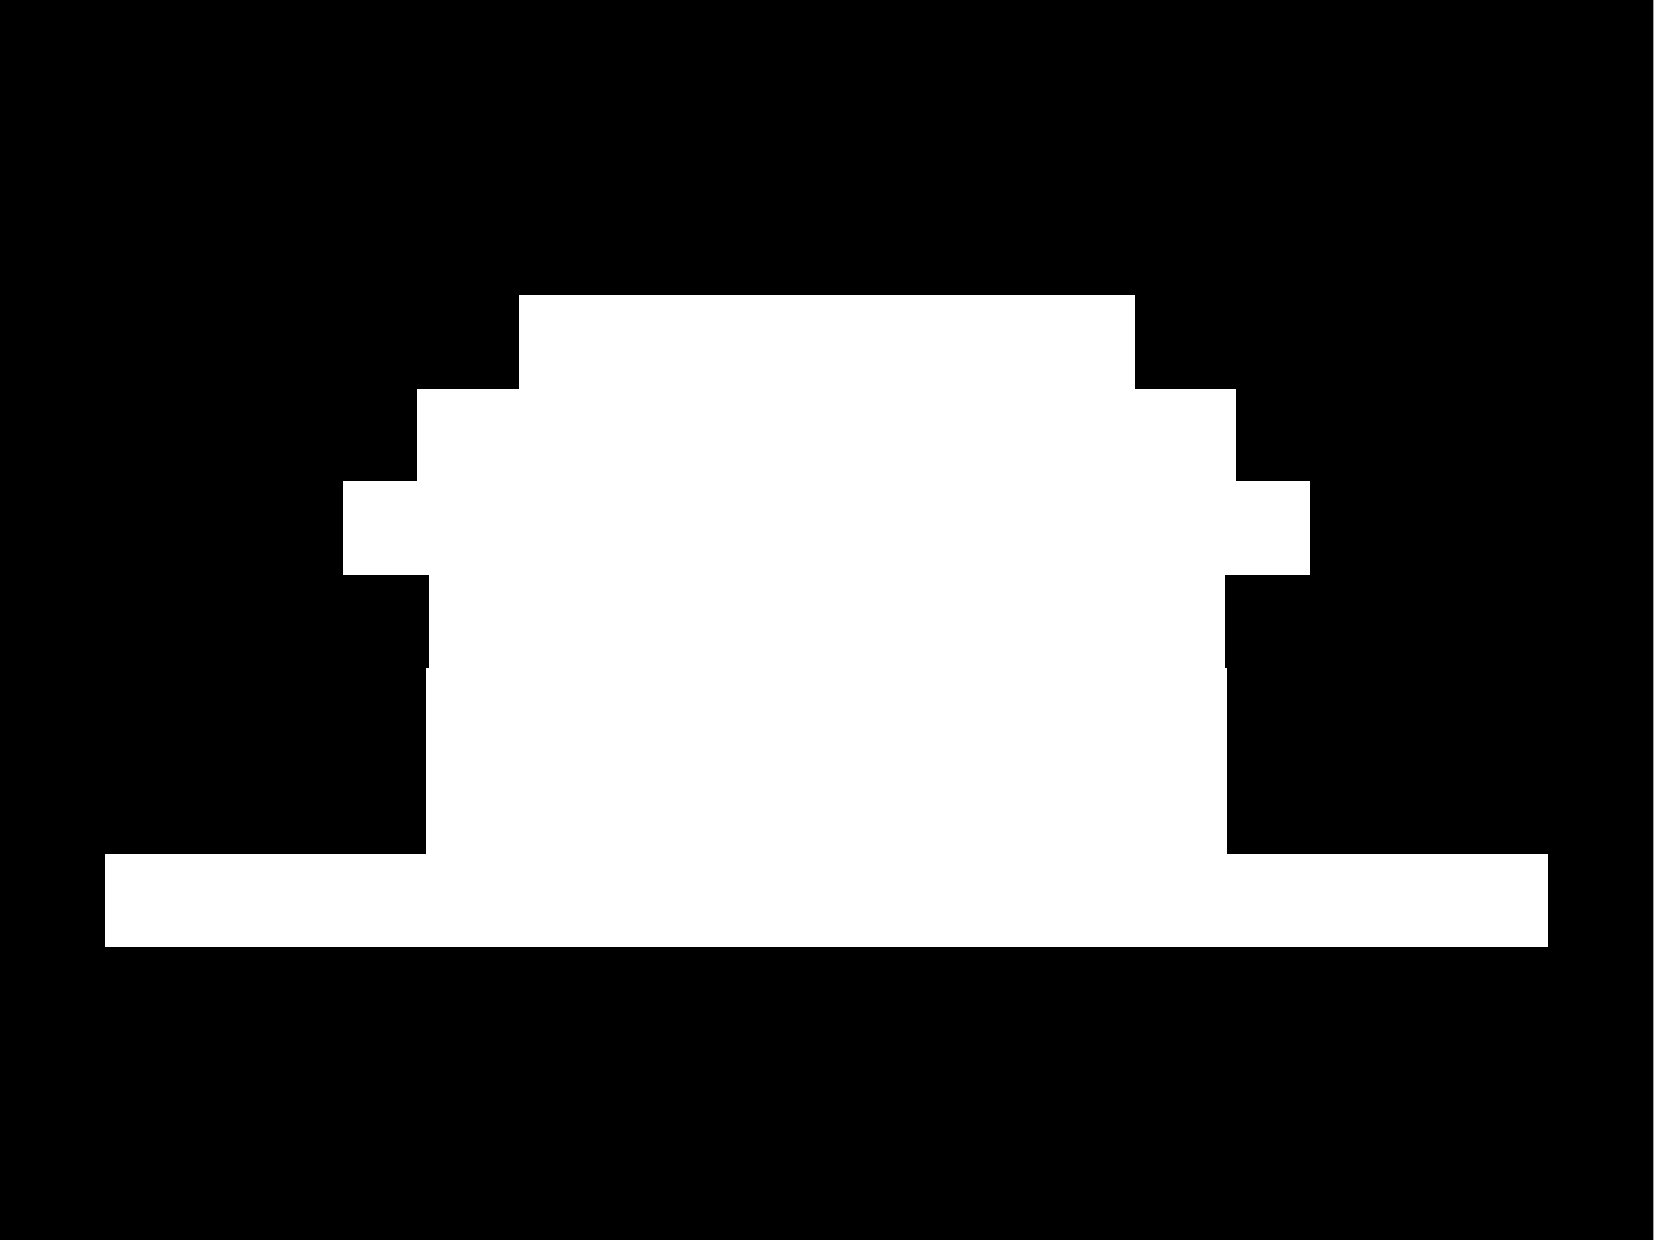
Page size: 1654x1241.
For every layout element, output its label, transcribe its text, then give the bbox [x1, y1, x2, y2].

subtitle Espírito de Deus Quebranta minha vida Desperta os meus sonhos Toca no meu coração Das Tuas boas novas Me encha nessa hora E faça em mim segundo o Teu coração [82, 49, 1571, 1193]
